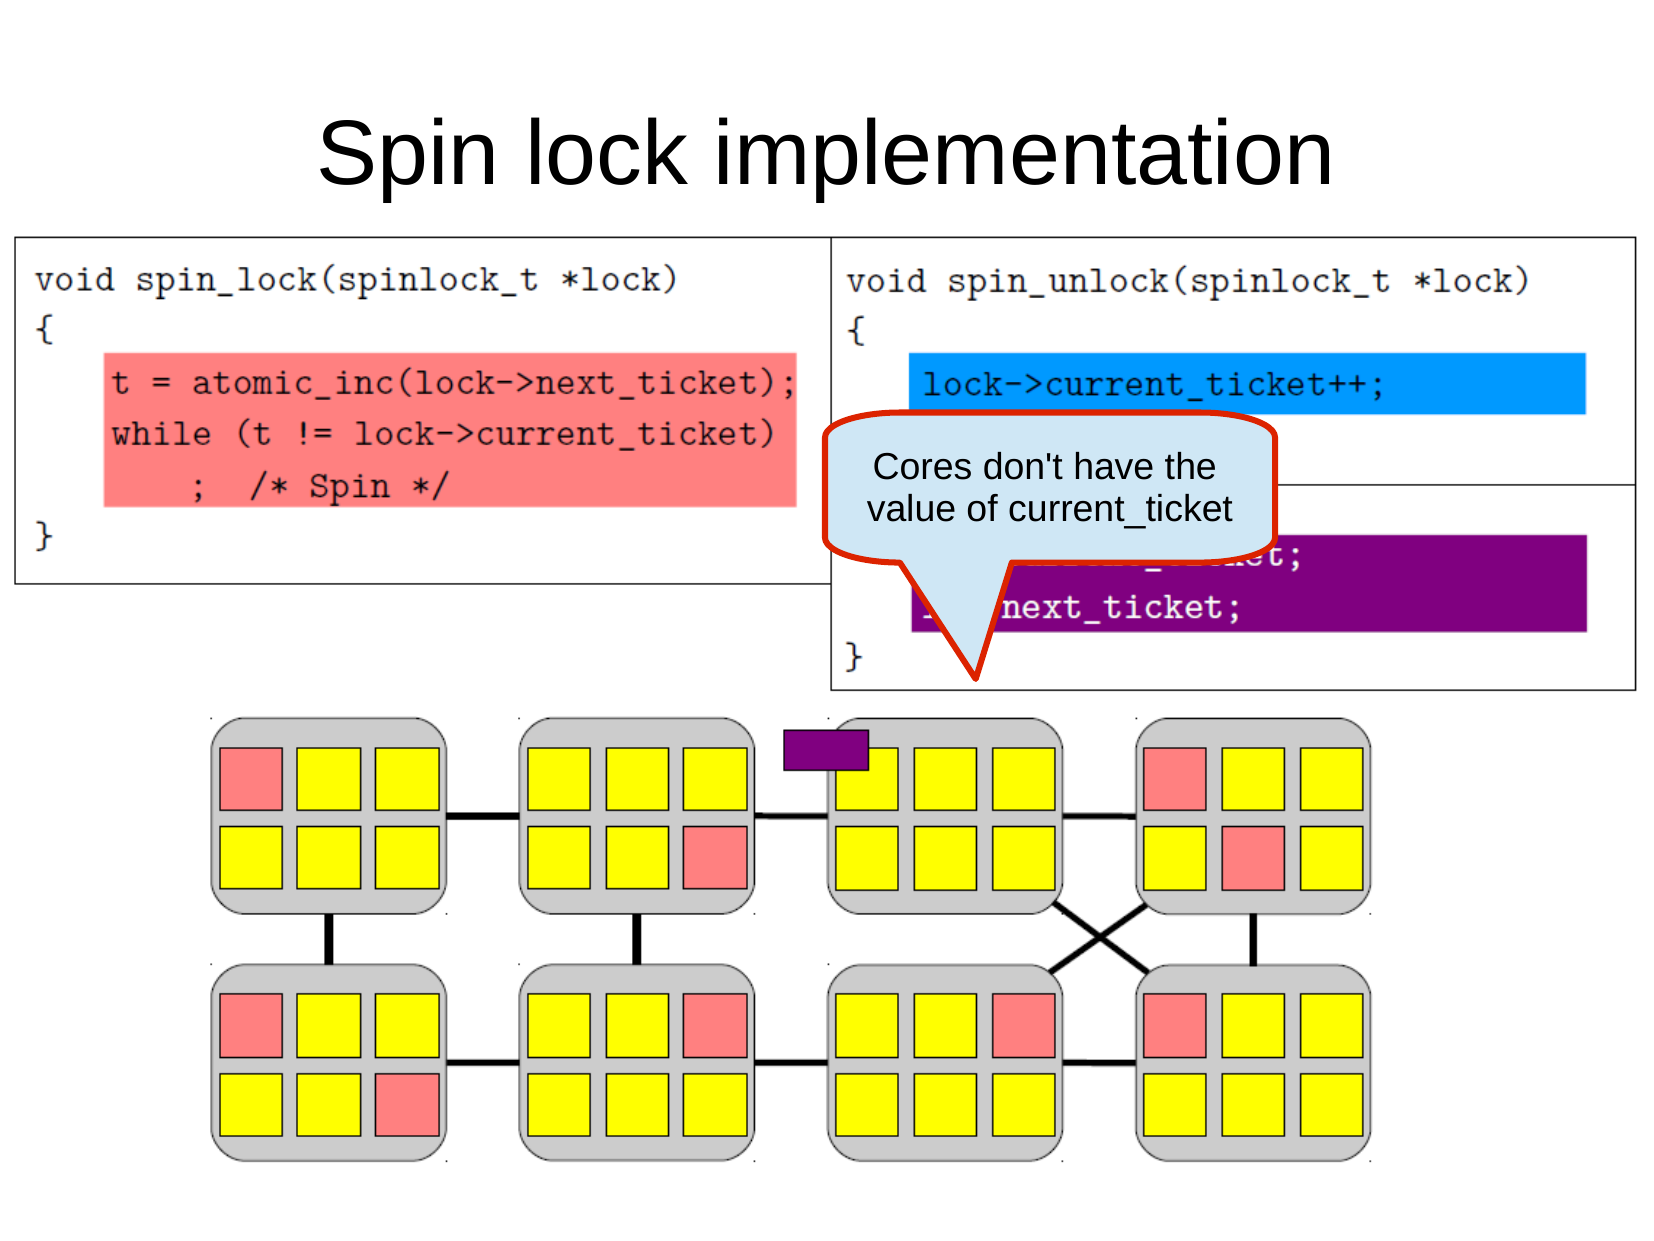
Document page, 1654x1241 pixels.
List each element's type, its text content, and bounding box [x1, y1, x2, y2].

picture [0, 215, 1654, 1177]
text_box Cores don't have the value of current_ticket [825, 412, 1276, 679]
title Spin lock implementation [82, 49, 1571, 215]
